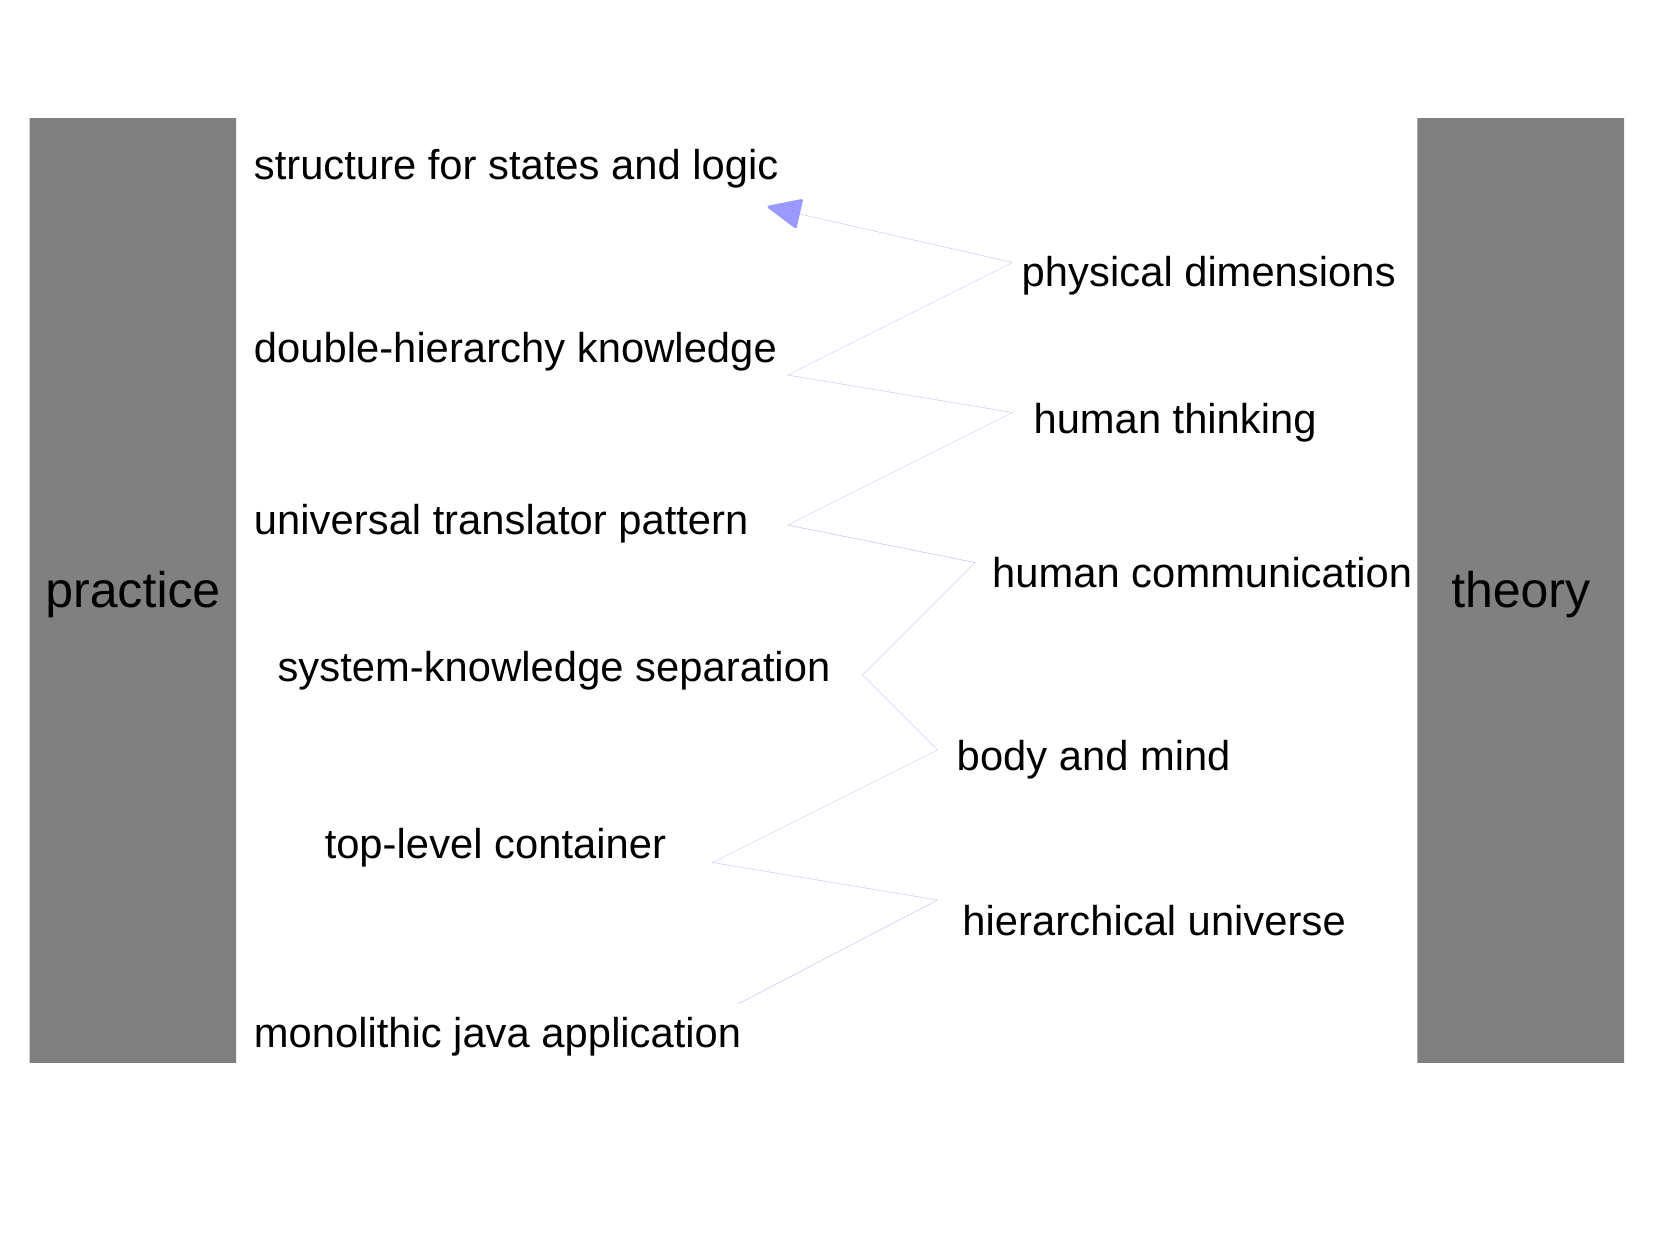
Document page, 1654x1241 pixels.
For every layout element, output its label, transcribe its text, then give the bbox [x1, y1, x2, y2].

text_box top-level container [324, 814, 739, 875]
text_box universal translator pattern [253, 490, 786, 550]
text_box theory [1417, 118, 1625, 1063]
text_box practice [29, 118, 237, 1063]
text_box double-hierarchy knowledge [253, 318, 786, 378]
text_box system-knowledge separation [277, 637, 869, 697]
text_box physical dimensions [1021, 242, 1436, 302]
text_box monolithic java application [253, 1003, 786, 1063]
text_box structure for states and logic [253, 135, 815, 195]
text_box body and mind [956, 726, 1282, 786]
text_box human thinking [1033, 389, 1359, 449]
text_box hierarchical universe [962, 891, 1377, 951]
text_box human communication [992, 543, 1436, 603]
